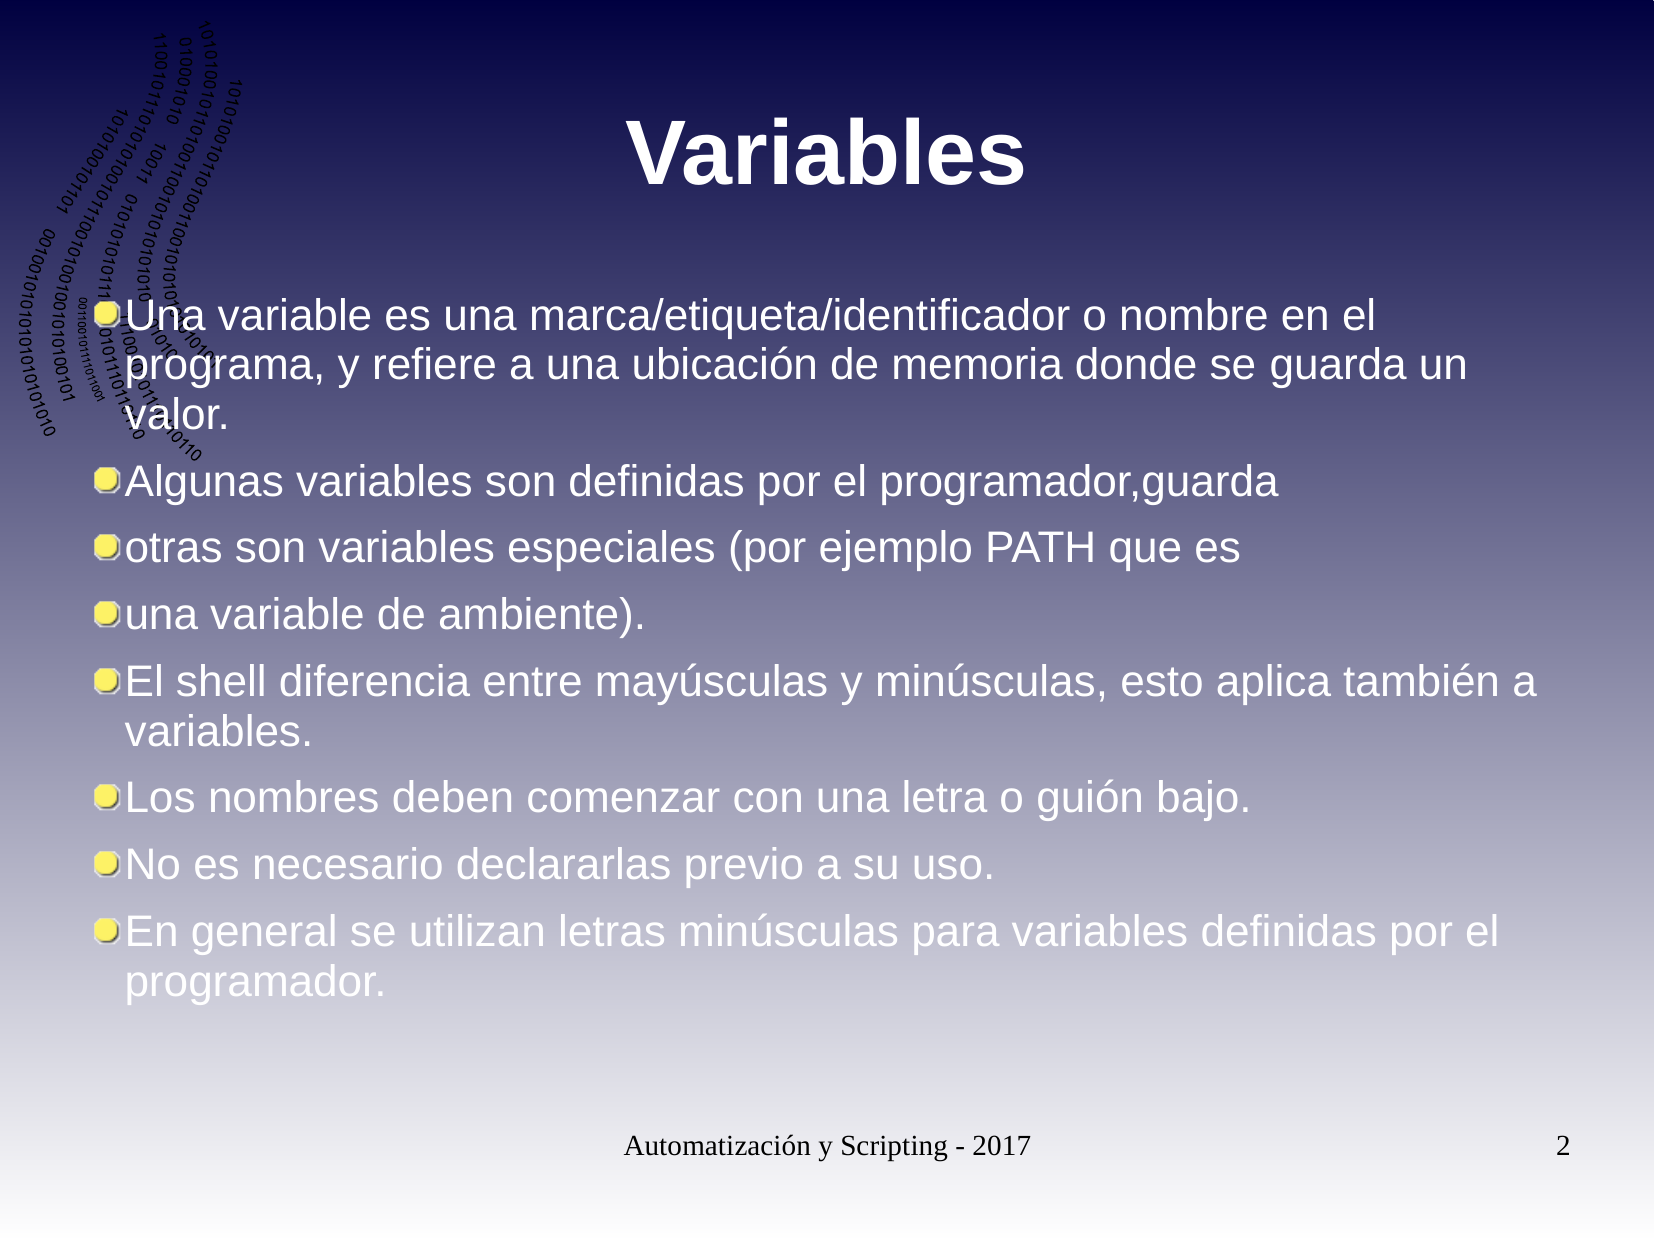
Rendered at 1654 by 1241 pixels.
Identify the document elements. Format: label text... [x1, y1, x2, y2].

list Una variable es una marca/etiqueta/identificador o nombre en el programa, y refiere a una ubicación de memoria donde se guarda un valor. Algunas variables son definidas por el programador,guarda otras son variables especiales (por ejemplo PATH que es una variable de ambiente). El shell diferencia entre mayúsculas y minúsculas, esto aplica también a variables. Los nombres deben comenzar con una letra o guión bajo. No es necesario declararlas previo a su uso. En general se utilizan letras minúsculas para variables definidas por el programador. [82, 290, 1571, 1010]
title Variables [82, 49, 1571, 257]
picture [18, 20, 243, 461]
